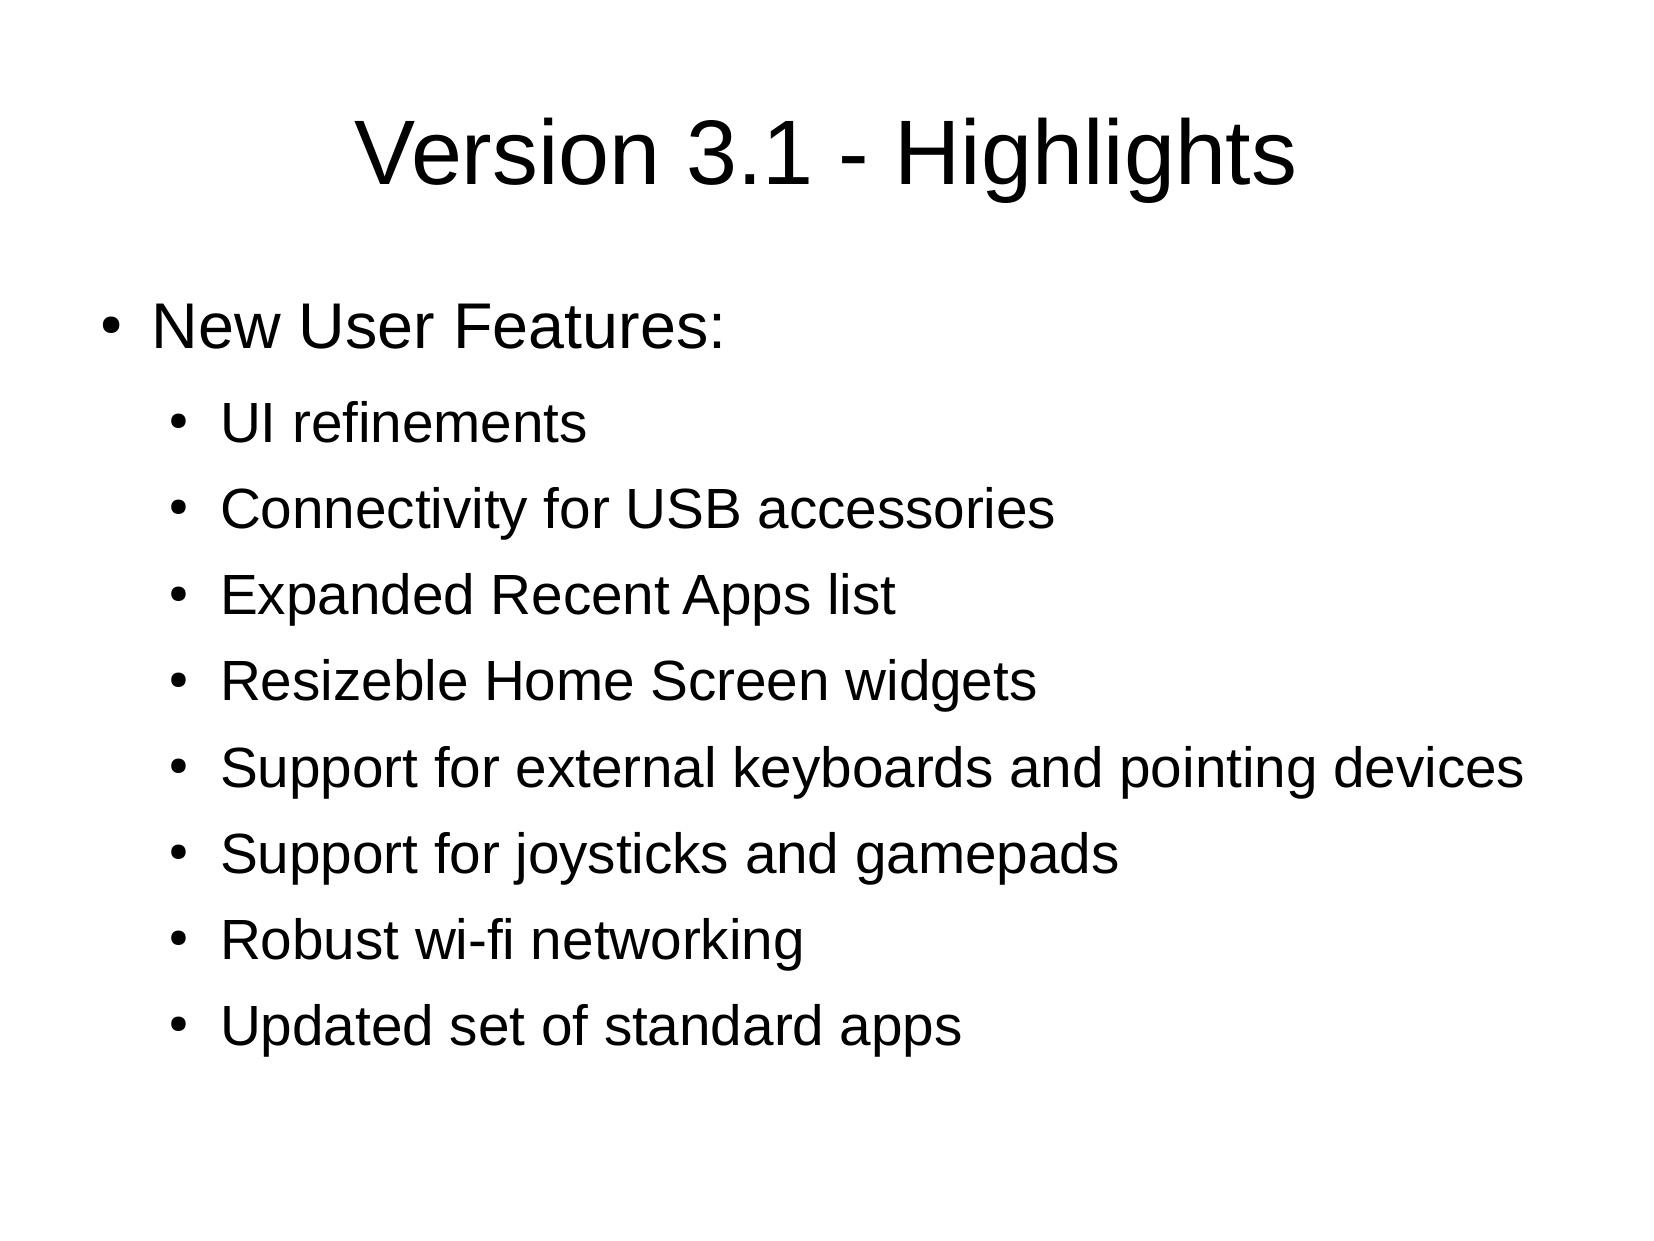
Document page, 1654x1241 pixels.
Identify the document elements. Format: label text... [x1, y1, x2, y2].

title Version 3.1 - Highlights [82, 49, 1571, 257]
list New User Features: UI refinements Connectivity for USB accessories Expanded Recent Apps list Resizeble Home Screen widgets Support for external keyboards and pointing devices Support for joysticks and gamepads Robust wi-fi networking Updated set of standard apps [82, 290, 1571, 1109]
